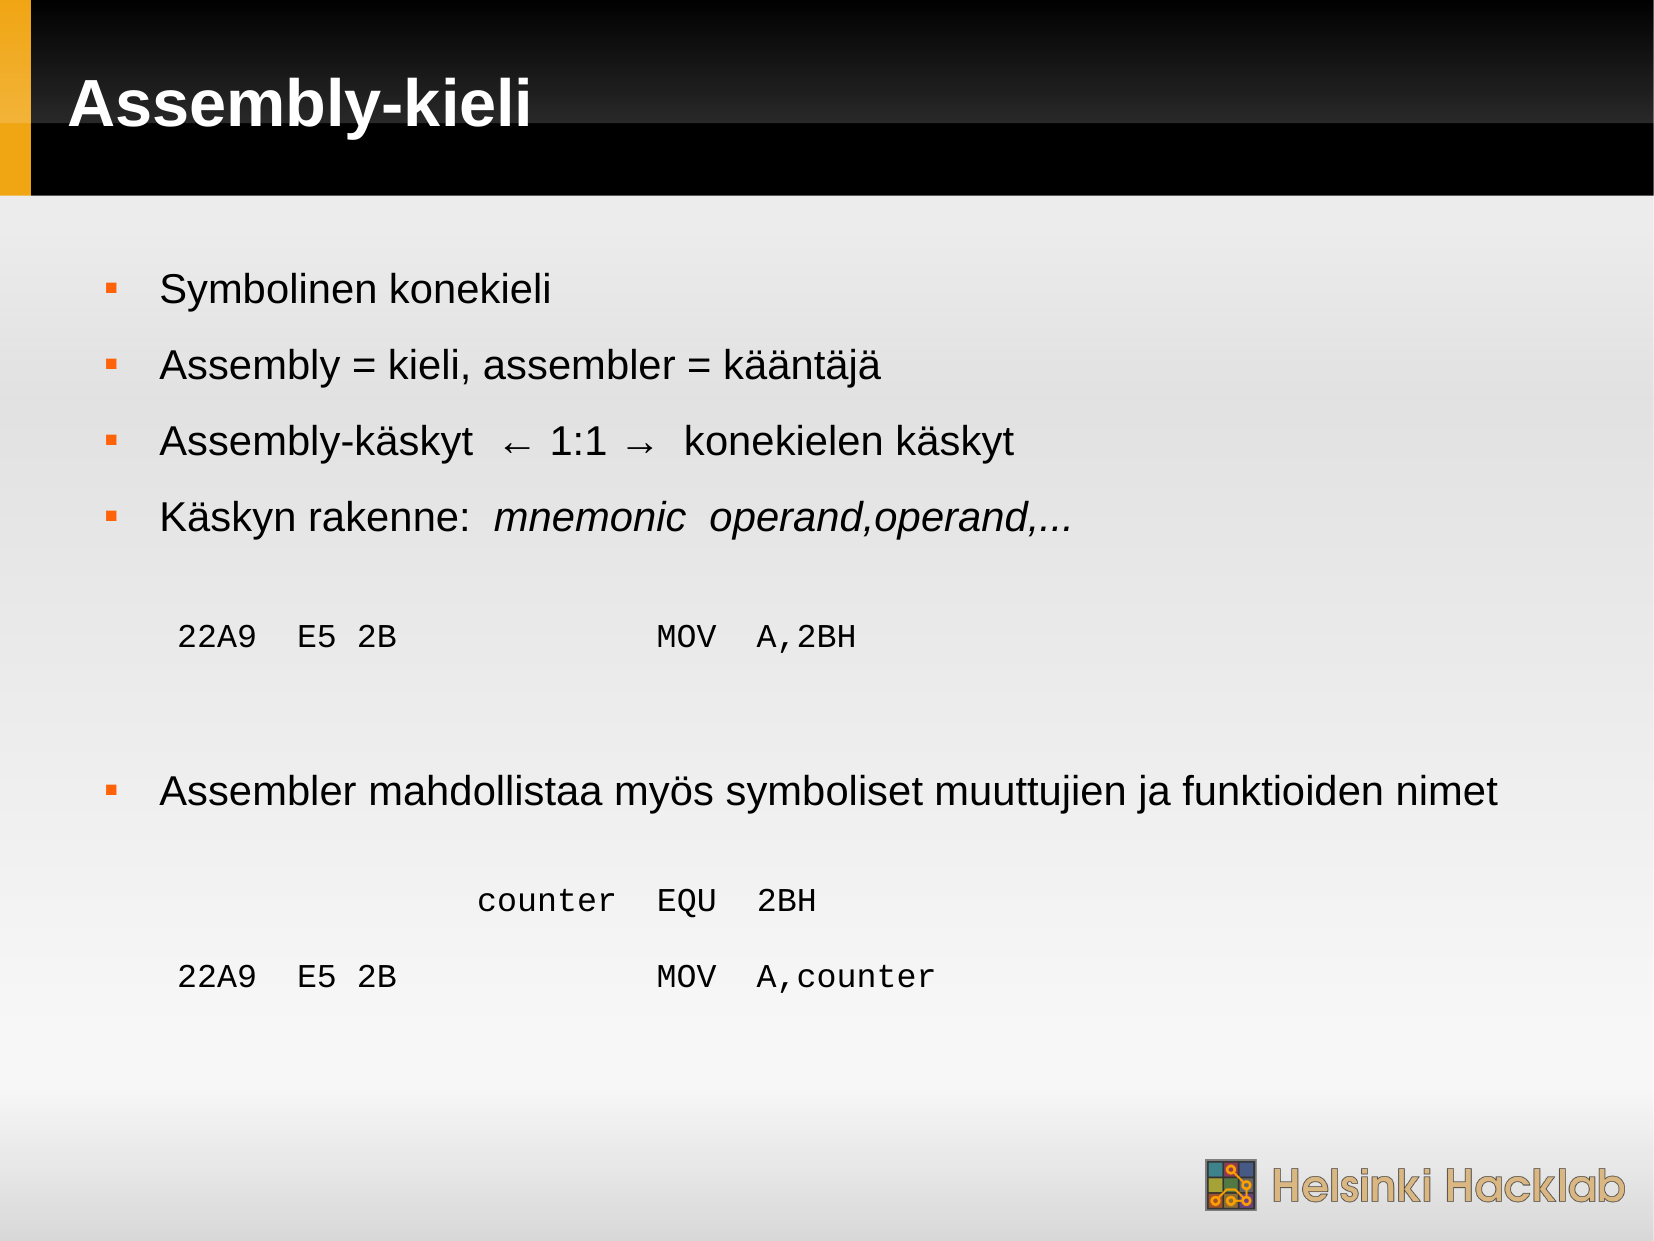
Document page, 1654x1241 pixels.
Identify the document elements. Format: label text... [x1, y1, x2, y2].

list Assembler mahdollistaa myös symboliset muuttujien ja funktioiden nimet [88, 767, 1565, 827]
list Symbolinen konekieli Assembly = kieli, assembler = kääntäjä Assembly-käskyt ← 1:1 → konekielen käskyt Käskyn rakenne: mnemonic operand,operand,... [88, 265, 1565, 591]
title Assembly-kieli [67, 0, 1556, 208]
text_box 22A9 E5 2B MOV A,2BH counter EQU 2BH 22A9 E5 2B MOV A,counter [177, 619, 1152, 767]
text_box 22A9 E5 2B MOV A,2BH counter EQU 2BH 22A9 E5 2B MOV A,counter [177, 827, 1152, 1036]
picture [0, 0, 1654, 1241]
